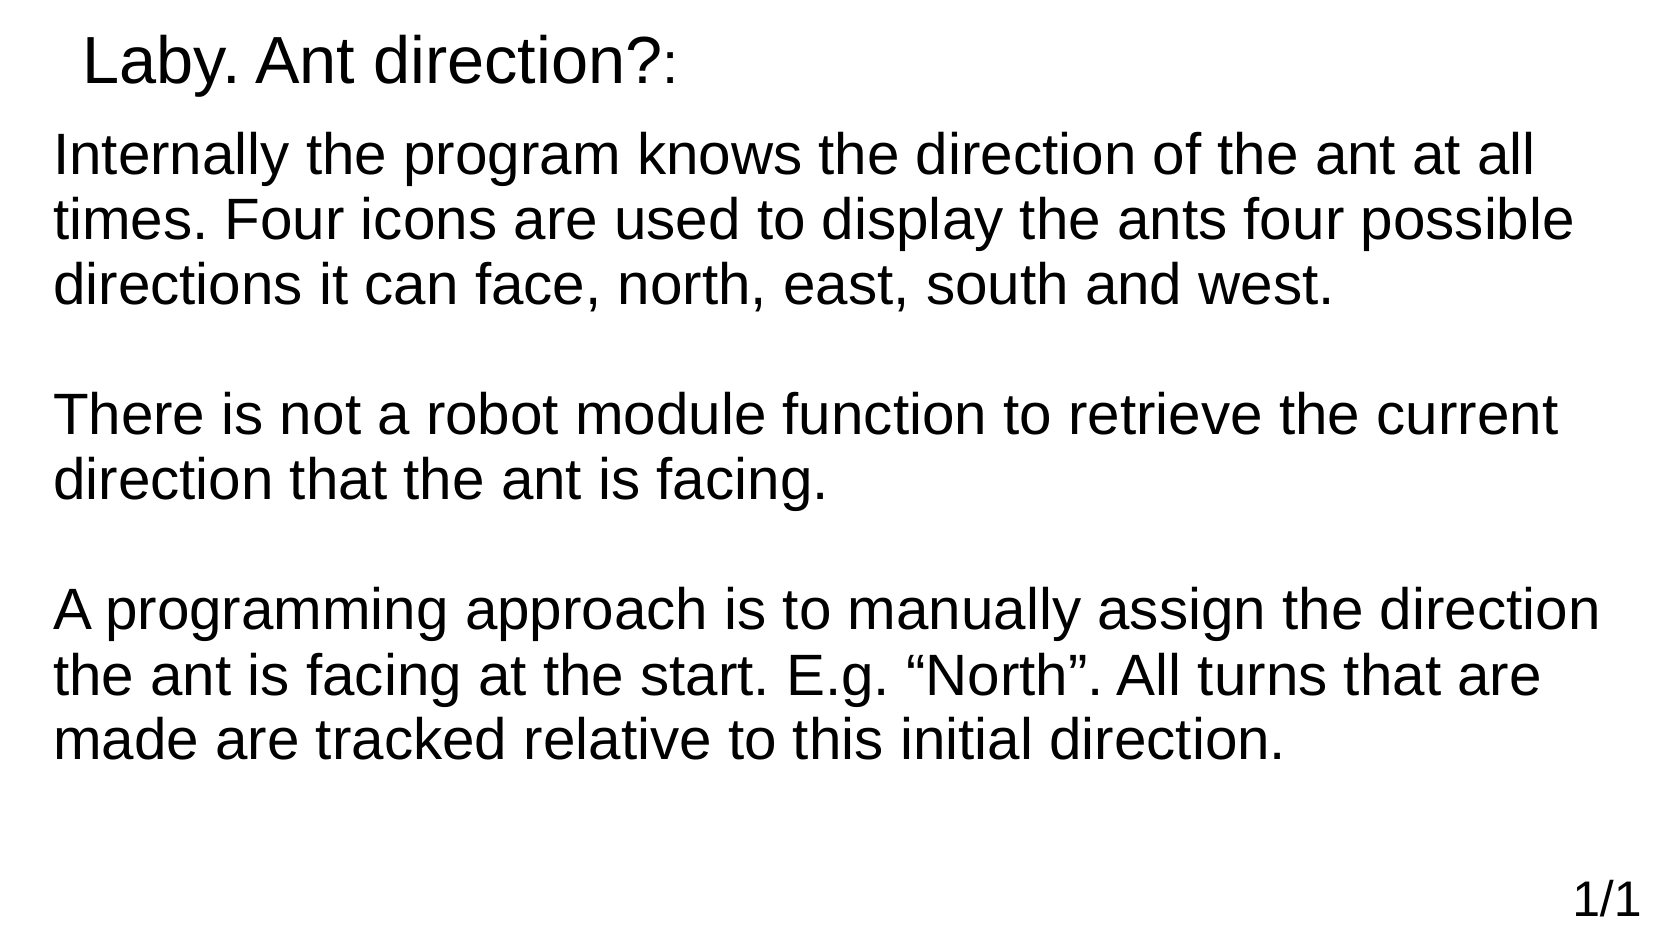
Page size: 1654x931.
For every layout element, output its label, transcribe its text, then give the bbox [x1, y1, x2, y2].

subtitle Internally the program knows the direction of the ant at all times. Four icons are used to display the ants four possible directions it can face, north, east, south and west. There is not a robot module function to retrieve the current direction that the ant is facing. A programming approach is to manually assign the direction the ant is facing at the start. E.g. “North”. All turns that are made are tracked relative to this initial direction. [53, 122, 1636, 773]
title Laby. Ant direction?: [82, 22, 1571, 98]
title 1/1 [1523, 871, 1642, 931]
